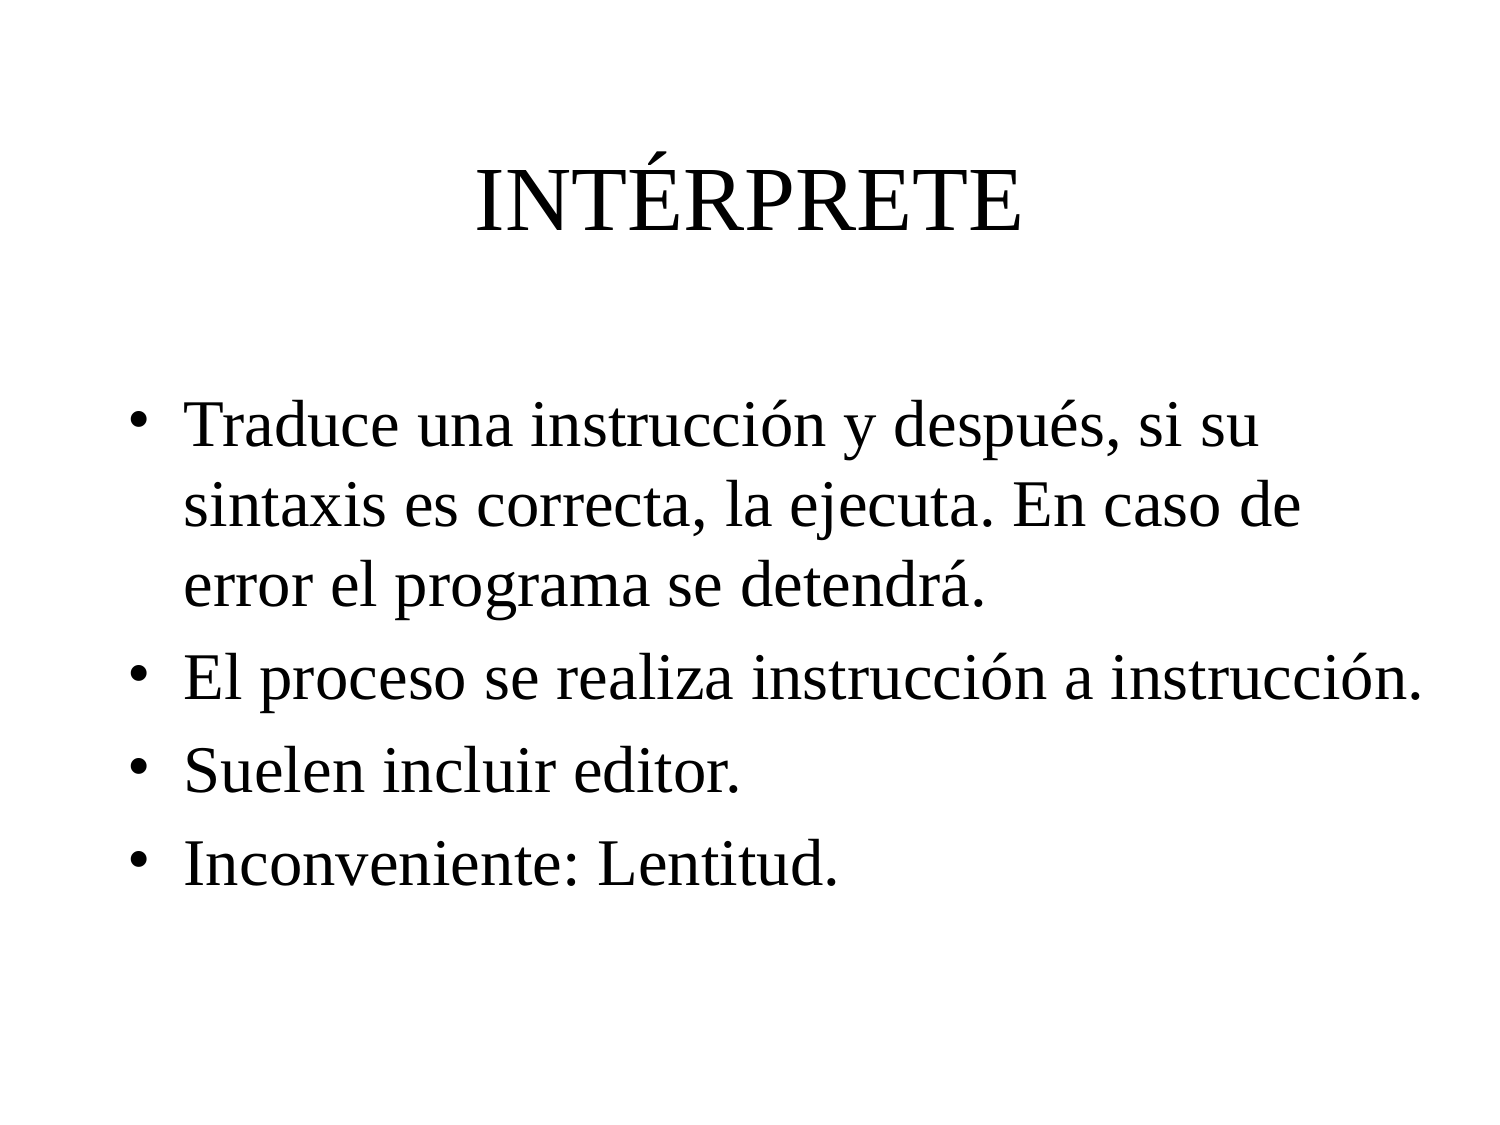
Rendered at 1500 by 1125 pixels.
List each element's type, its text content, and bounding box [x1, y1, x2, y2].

title INTÉRPRETE [112, 99, 1388, 288]
list Traduce una instrucción y después, si su sintaxis es correcta, la ejecuta. En caso de error el programa se detendrá. El proceso se realiza instrucción a instrucción. Suelen incluir editor. Inconveniente: Lentitud. [112, 371, 1463, 1047]
